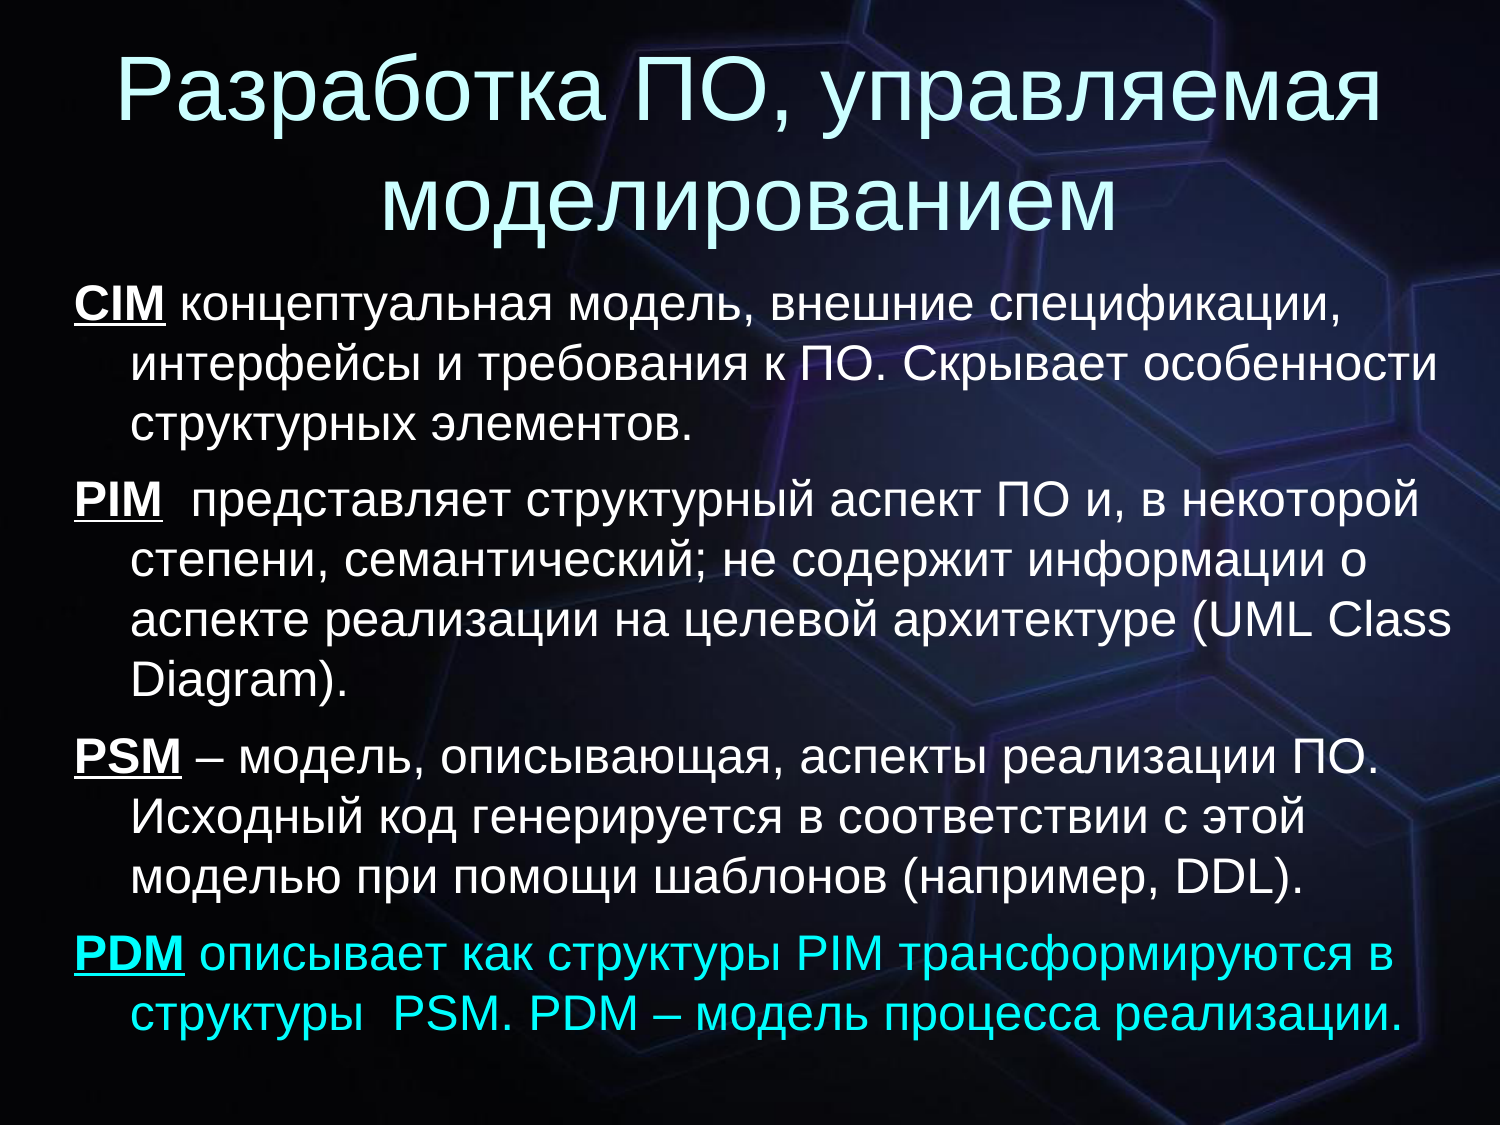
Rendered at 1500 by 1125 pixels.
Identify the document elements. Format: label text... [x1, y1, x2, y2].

picture [0, 0, 1500, 1125]
list CIM концептуальная модель, внешние спецификации, интерфейсы и требования к ПО. Скрывает особенности структурных элементов. PIM представляет структурный аспект ПО и, в некоторой степени, семантический; не содержит информации о аспекте реализации на целевой архитектуре (UML Class Diagram). PSM – модель, описывающая, аспекты реализации ПО. Исходный код генерируется в соответствии с этой моделью при помощи шаблонов (например, DDL). PDM описывает как структуры PIM трансформируются в структуры PSM. PDM – модель процесса реализации. [59, 262, 1477, 1093]
title Разработка ПО, управляемая моделированием [75, 20, 1426, 257]
